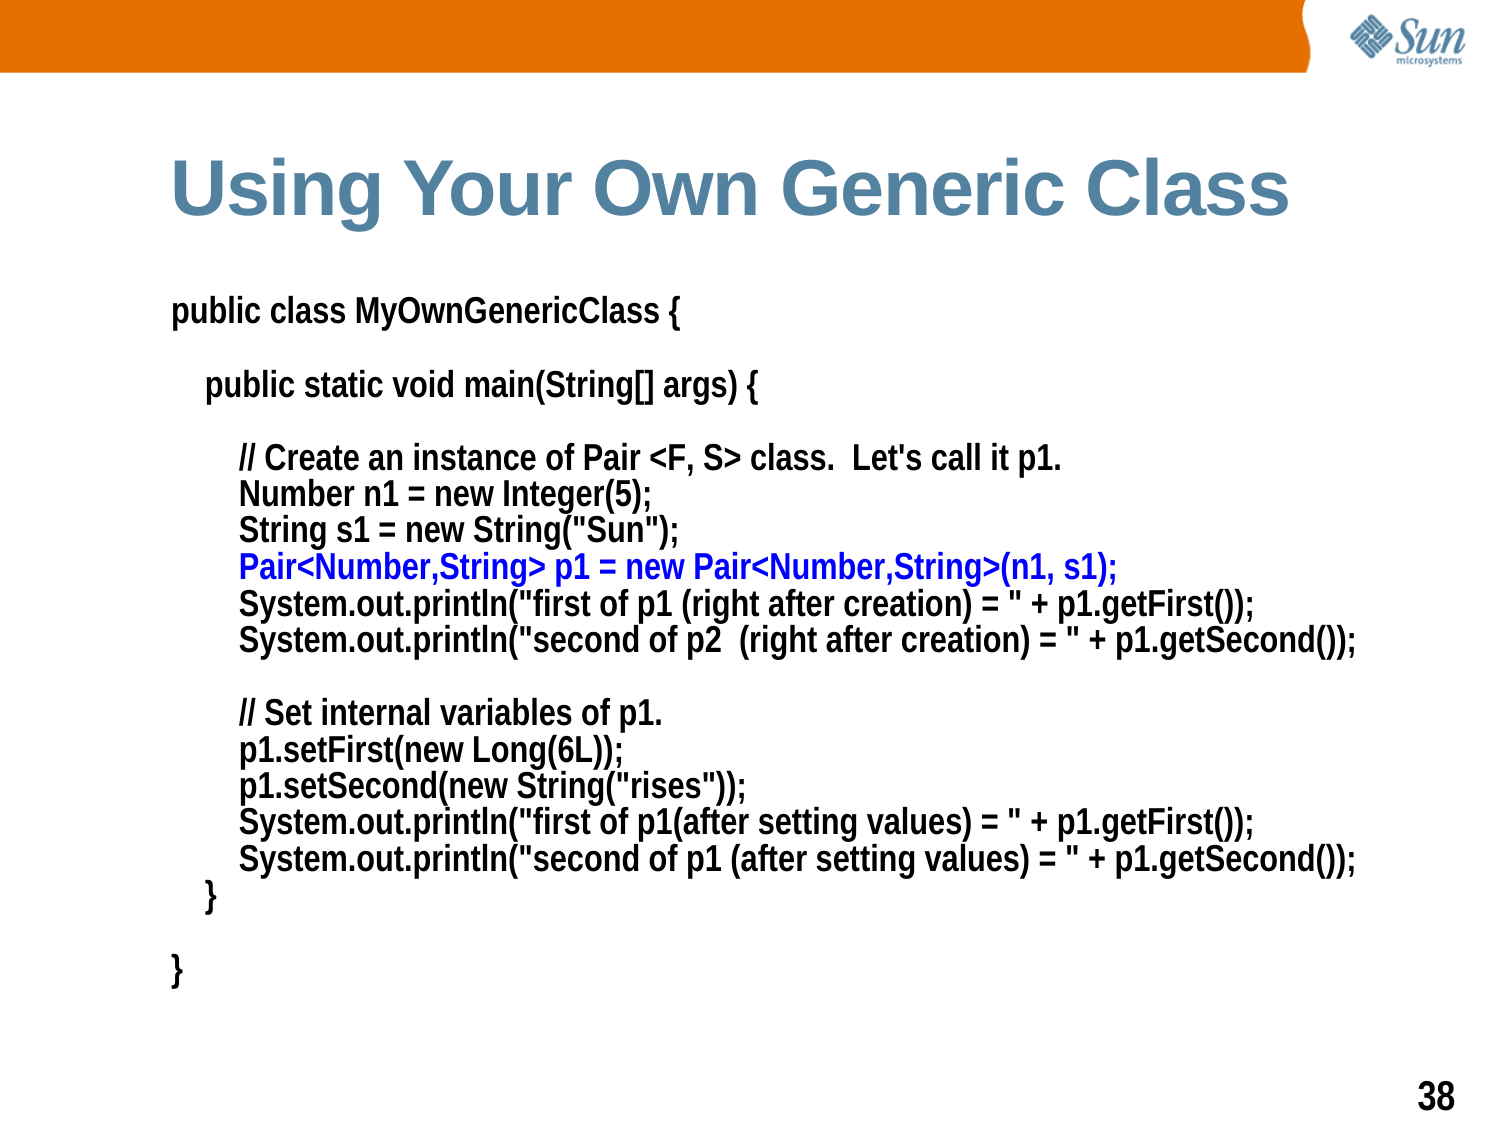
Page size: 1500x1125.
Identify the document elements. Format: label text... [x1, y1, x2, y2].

picture [0, 0, 1500, 75]
title Using Your Own Generic Class [155, 90, 1457, 294]
list public class MyOwnGenericClass { public static void main(String[] args) { // Create an instance of Pair <F, S> class. Let's call it p1. Number n1 = new Integer(5); String s1 = new String("Sun"); Pair<Number,String> p1 = new Pair<Number,String>(n1, s1); System.out.println("first of p1 (right after creation) = " + p1.getFirst()); System.out.println("second of p2 (right after creation) = " + p1.getSecond()); // Set internal variables of p1. p1.setFirst(new Long(6L)); p1.setSecond(new String("rises")); System.out.println("first of p1(after setting values) = " + p1.getFirst()); System.out.println("second of p1 (after setting values) = " + p1.getSecond()); } } [136, 287, 1407, 1016]
